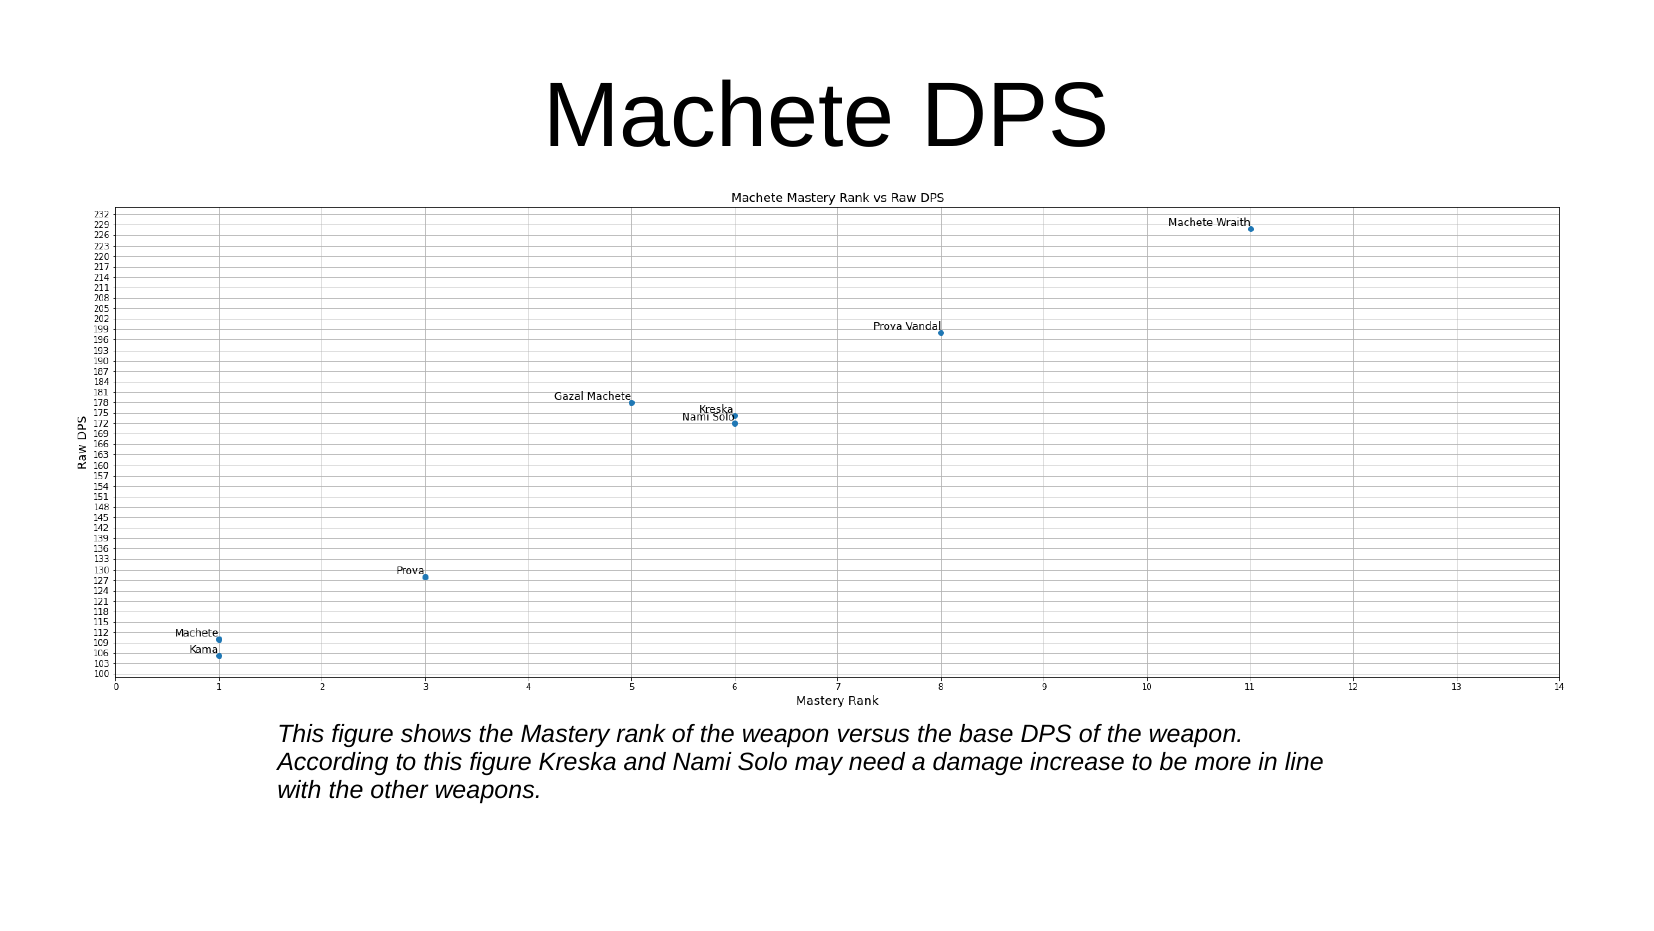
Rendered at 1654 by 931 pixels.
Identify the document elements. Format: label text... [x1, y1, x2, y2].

text_box This figure shows the Mastery rank of the weapon versus the base DPS of the weapon. According to this figure Kreska and Nami Solo may need a damage increase to be more in line with the other weapons. [262, 712, 1351, 826]
title Machete DPS [82, 37, 1571, 193]
picture [71, 186, 1570, 713]
